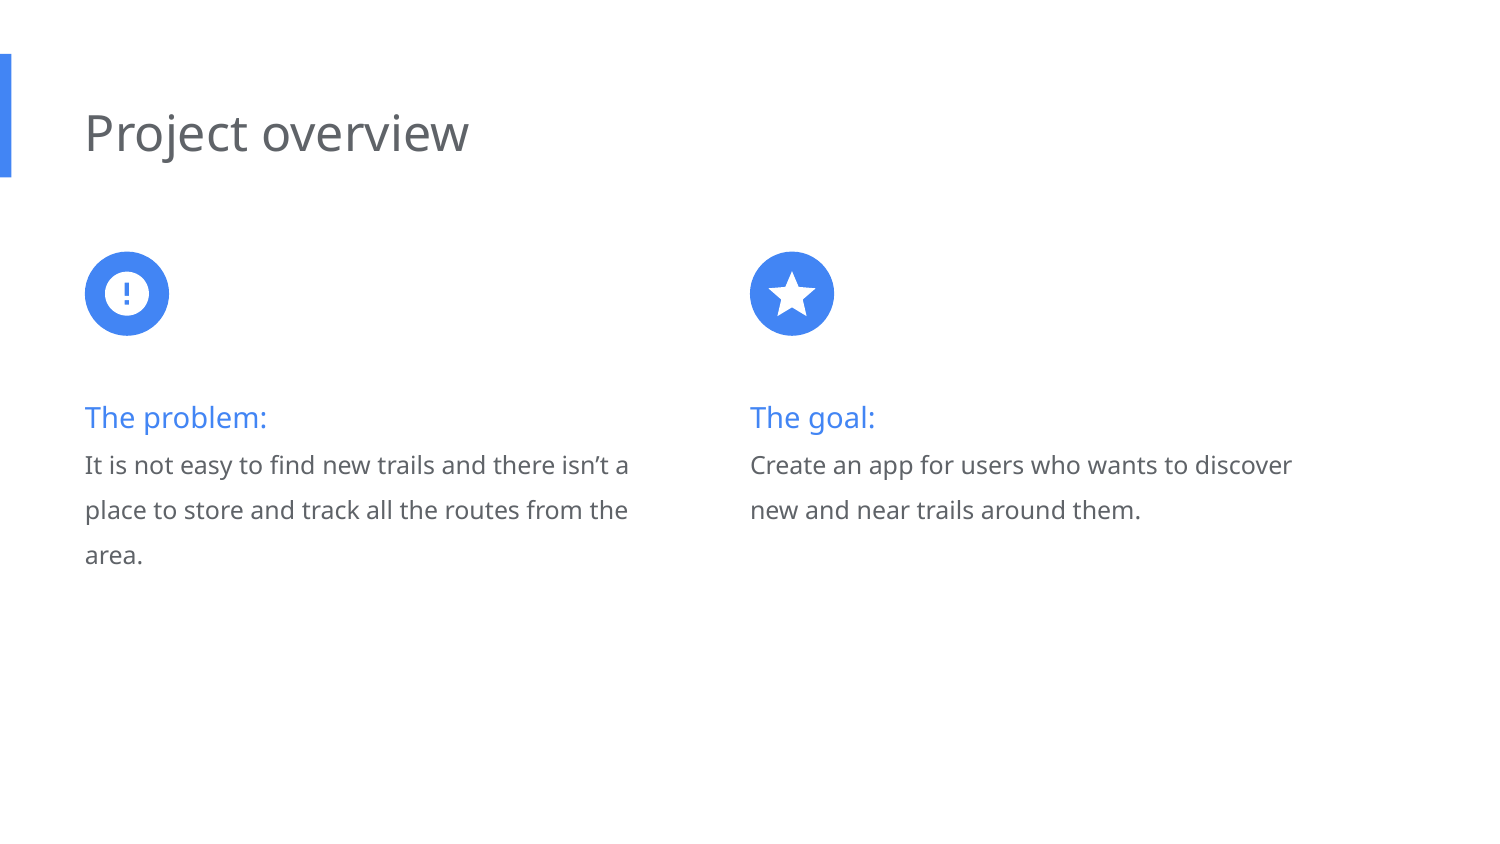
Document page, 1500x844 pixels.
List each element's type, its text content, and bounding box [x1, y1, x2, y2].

text_box The goal: Create an app for users who wants to discover new and near trails around them. [750, 367, 1316, 540]
text_box [84, 251, 170, 336]
text_box Project overview [84, 85, 1095, 177]
text_box The problem: It is not easy to find new trails and there isn’t a place to store and track all the routes from the area. [84, 367, 651, 585]
text_box [749, 251, 835, 336]
